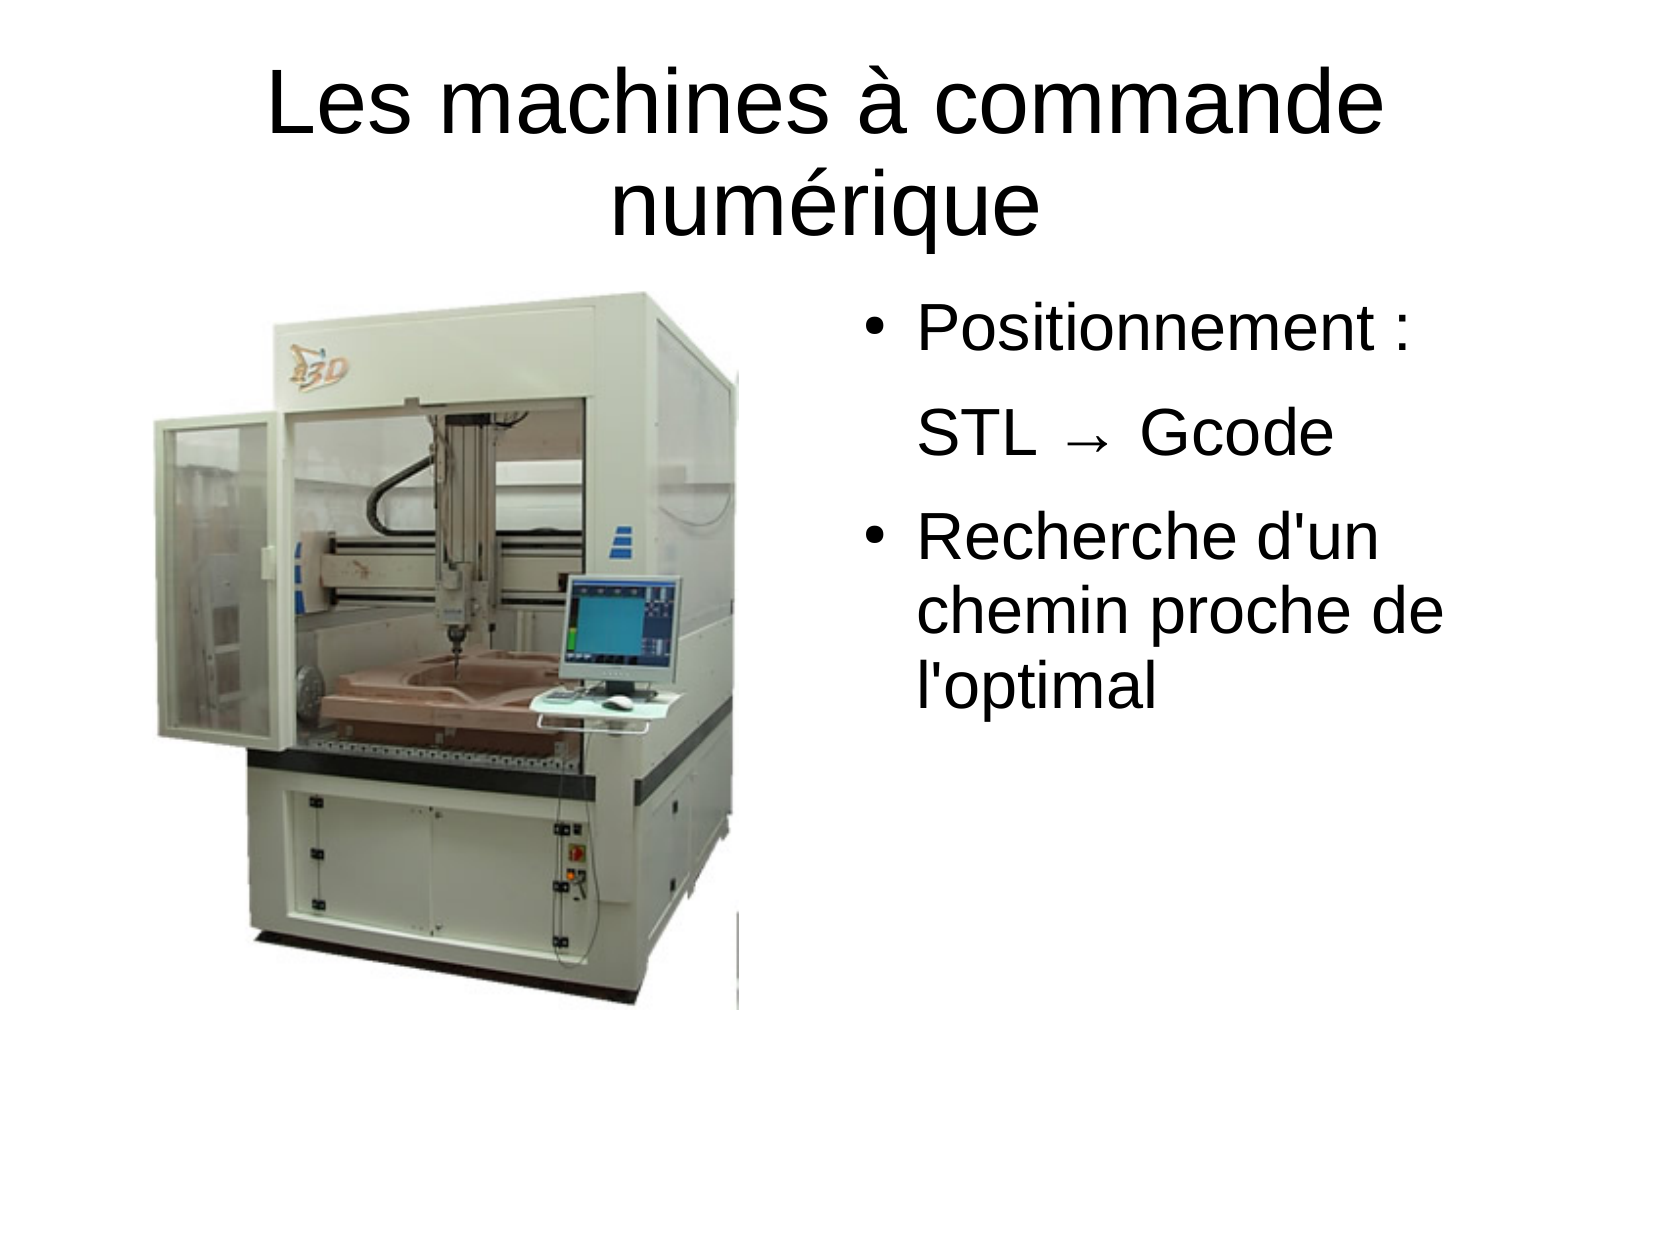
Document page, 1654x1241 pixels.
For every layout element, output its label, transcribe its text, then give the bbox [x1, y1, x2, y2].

list Positionnement : STL → Gcode Recherche d'un chemin proche de l'optimal [845, 290, 1572, 1010]
picture [152, 290, 739, 1010]
title Les machines à commande numérique [82, 49, 1571, 257]
